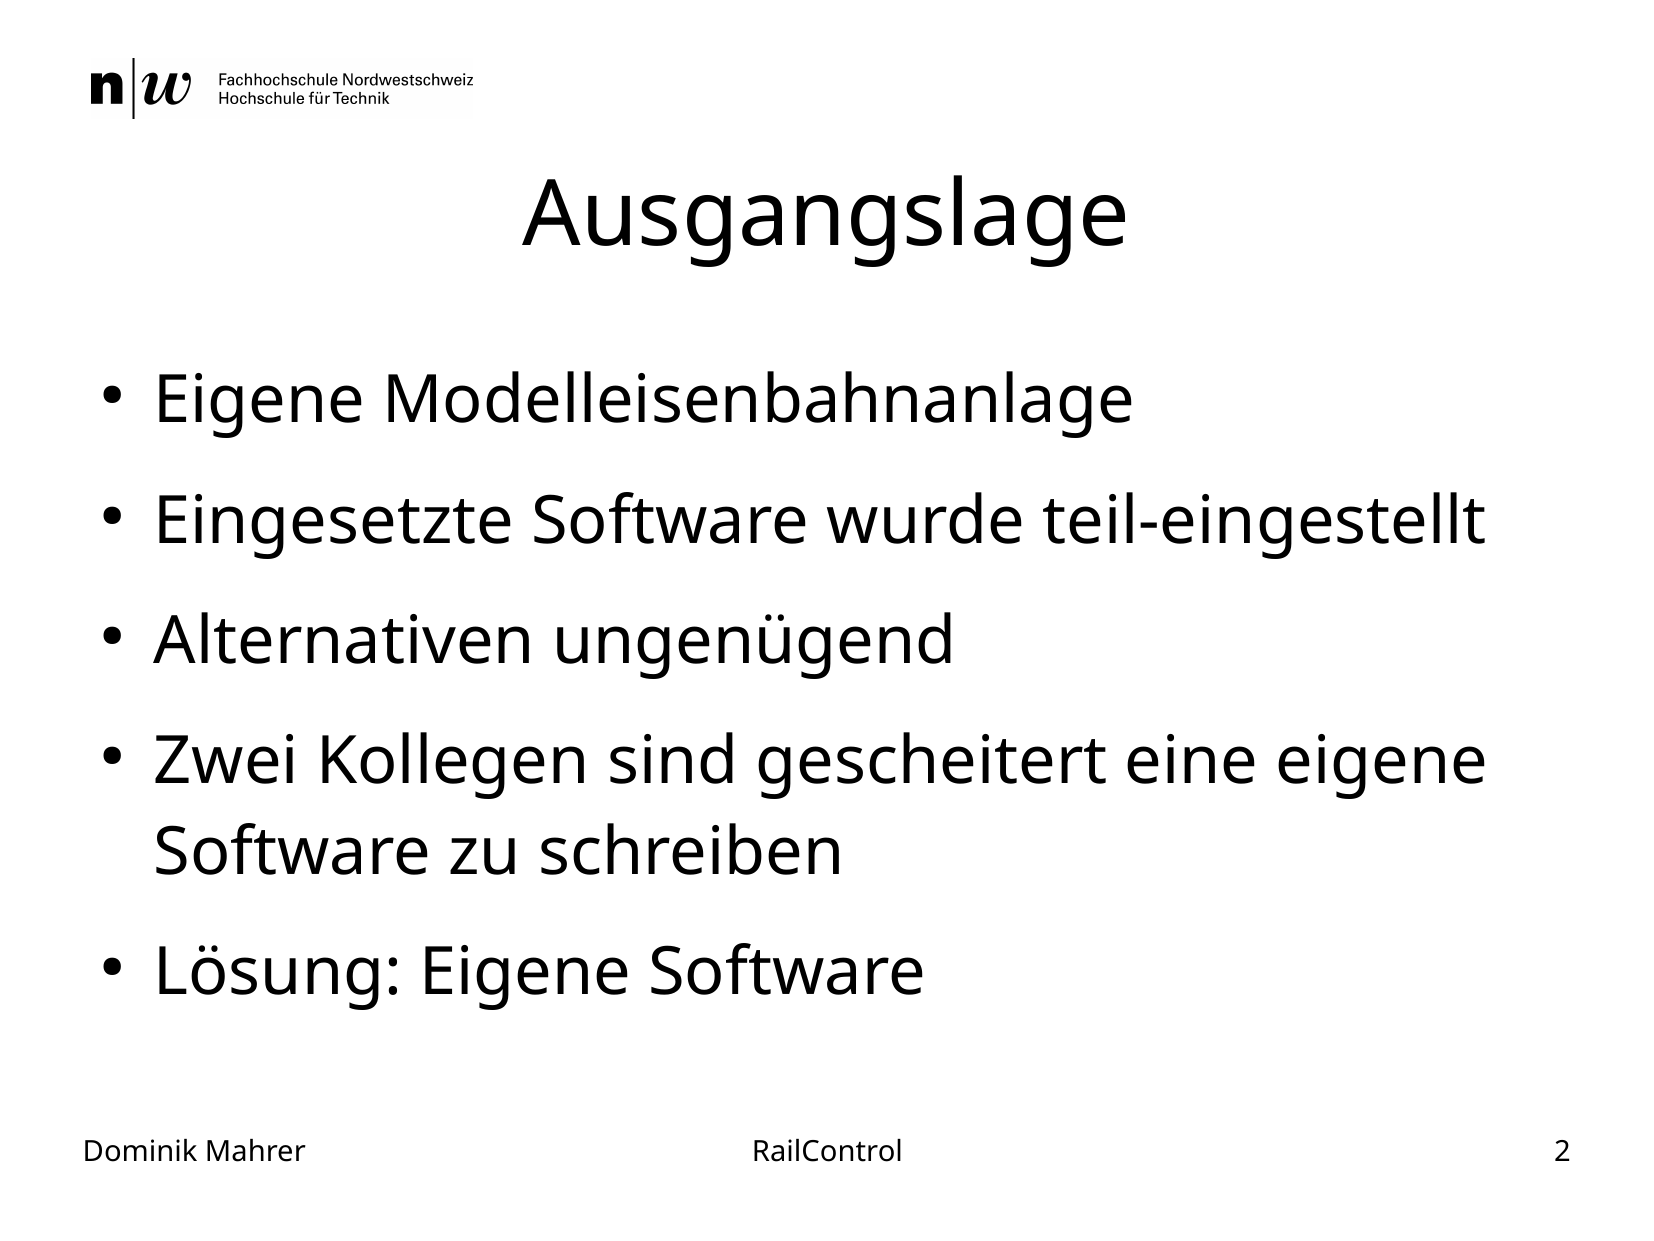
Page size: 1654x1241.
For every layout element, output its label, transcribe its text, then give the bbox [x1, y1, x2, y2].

title Ausgangslage [82, 153, 1571, 267]
list Eigene Modelleisenbahnanlage Eingesetzte Software wurde teil-eingestellt Alternativen ungenügend Zwei Kollegen sind gescheitert eine eigene Software zu schreiben Lösung: Eigene Software [82, 351, 1571, 1063]
picture [91, 58, 473, 119]
